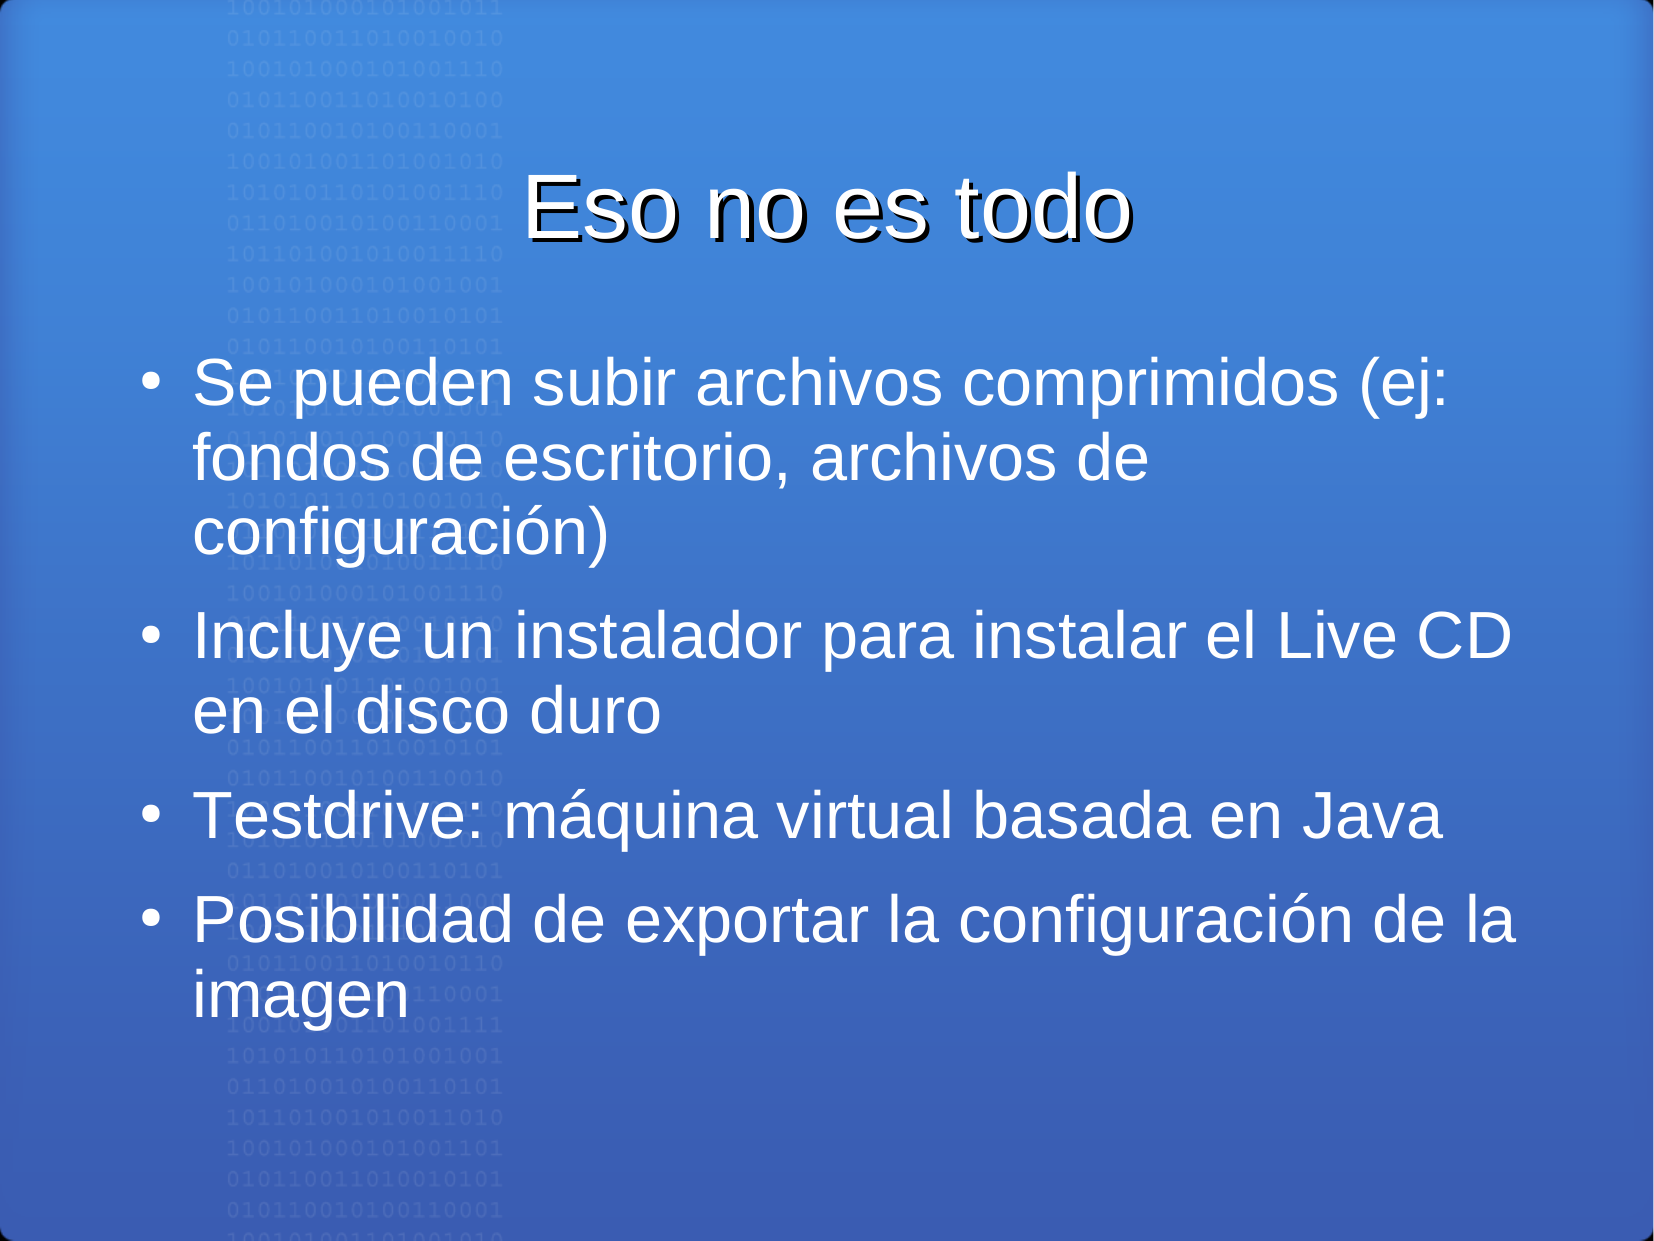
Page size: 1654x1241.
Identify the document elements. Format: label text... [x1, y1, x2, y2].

picture [0, 0, 1654, 1241]
title Eso no es todo [121, 110, 1534, 303]
list Se pueden subir archivos comprimidos (ej: fondos de escritorio, archivos de configuración) Incluye un instalador para instalar el Live CD en el disco duro Testdrive: máquina virtual basada en Java Posibilidad de exportar la configuración de la imagen [121, 344, 1534, 1112]
